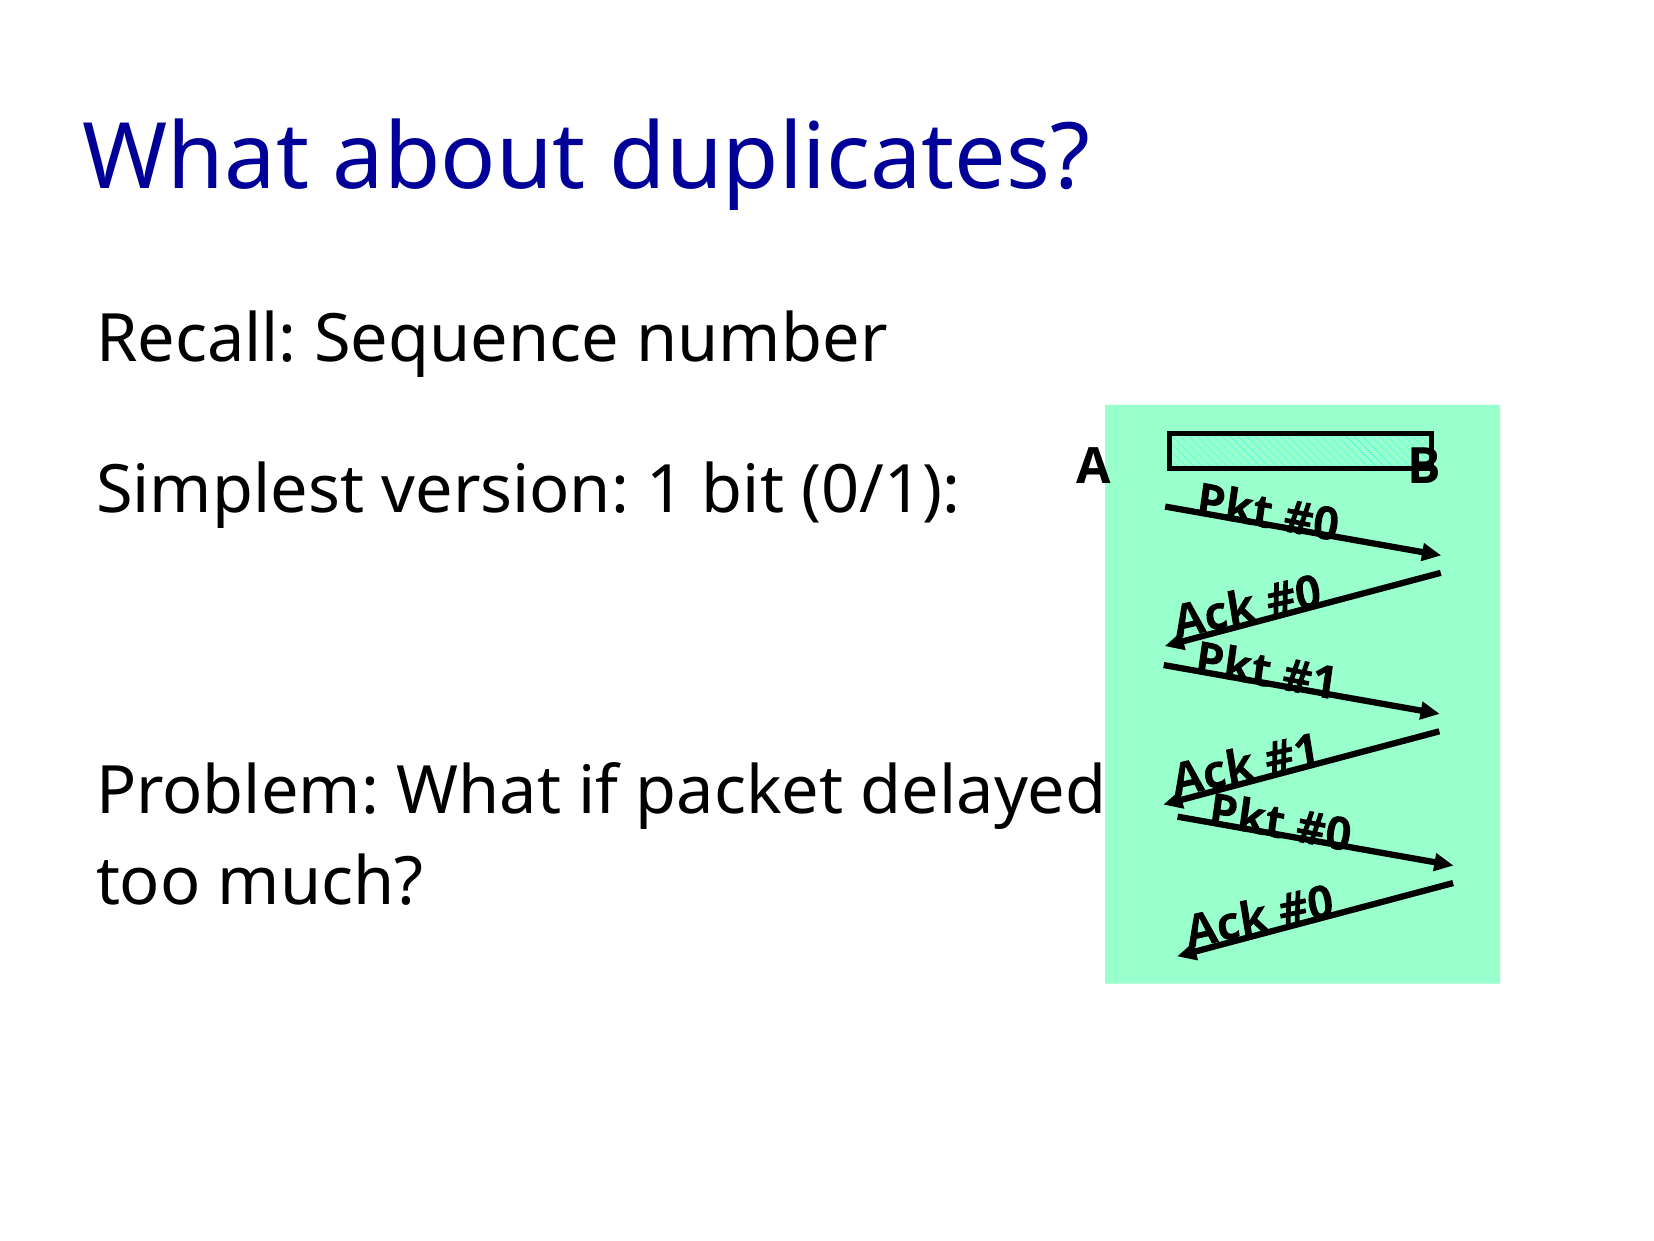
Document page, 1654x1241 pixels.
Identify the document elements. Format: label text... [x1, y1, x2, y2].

text_box A [1061, 426, 1201, 502]
text_box Pkt #0 [1178, 458, 1433, 575]
text_box [1105, 404, 1501, 498]
text_box B [1392, 426, 1531, 502]
text_box Pkt #0 [1190, 769, 1445, 885]
text_box [1181, 810, 1194, 816]
title What about duplicates? [82, 49, 1571, 257]
text_box Ack #0 [1152, 533, 1414, 659]
text_box [1105, 502, 1501, 984]
text_box B [1419, 453, 1426, 461]
text_box Pkt #1 [1176, 617, 1431, 733]
text_box B [1419, 467, 1430, 477]
list Recall: Sequence number Simplest version: 1 bit (0/1): Problem: What if packet delayed too much? [60, 290, 1571, 1096]
text_box Ack #0 [1165, 843, 1426, 969]
text_box Ack #1 [1151, 691, 1413, 817]
